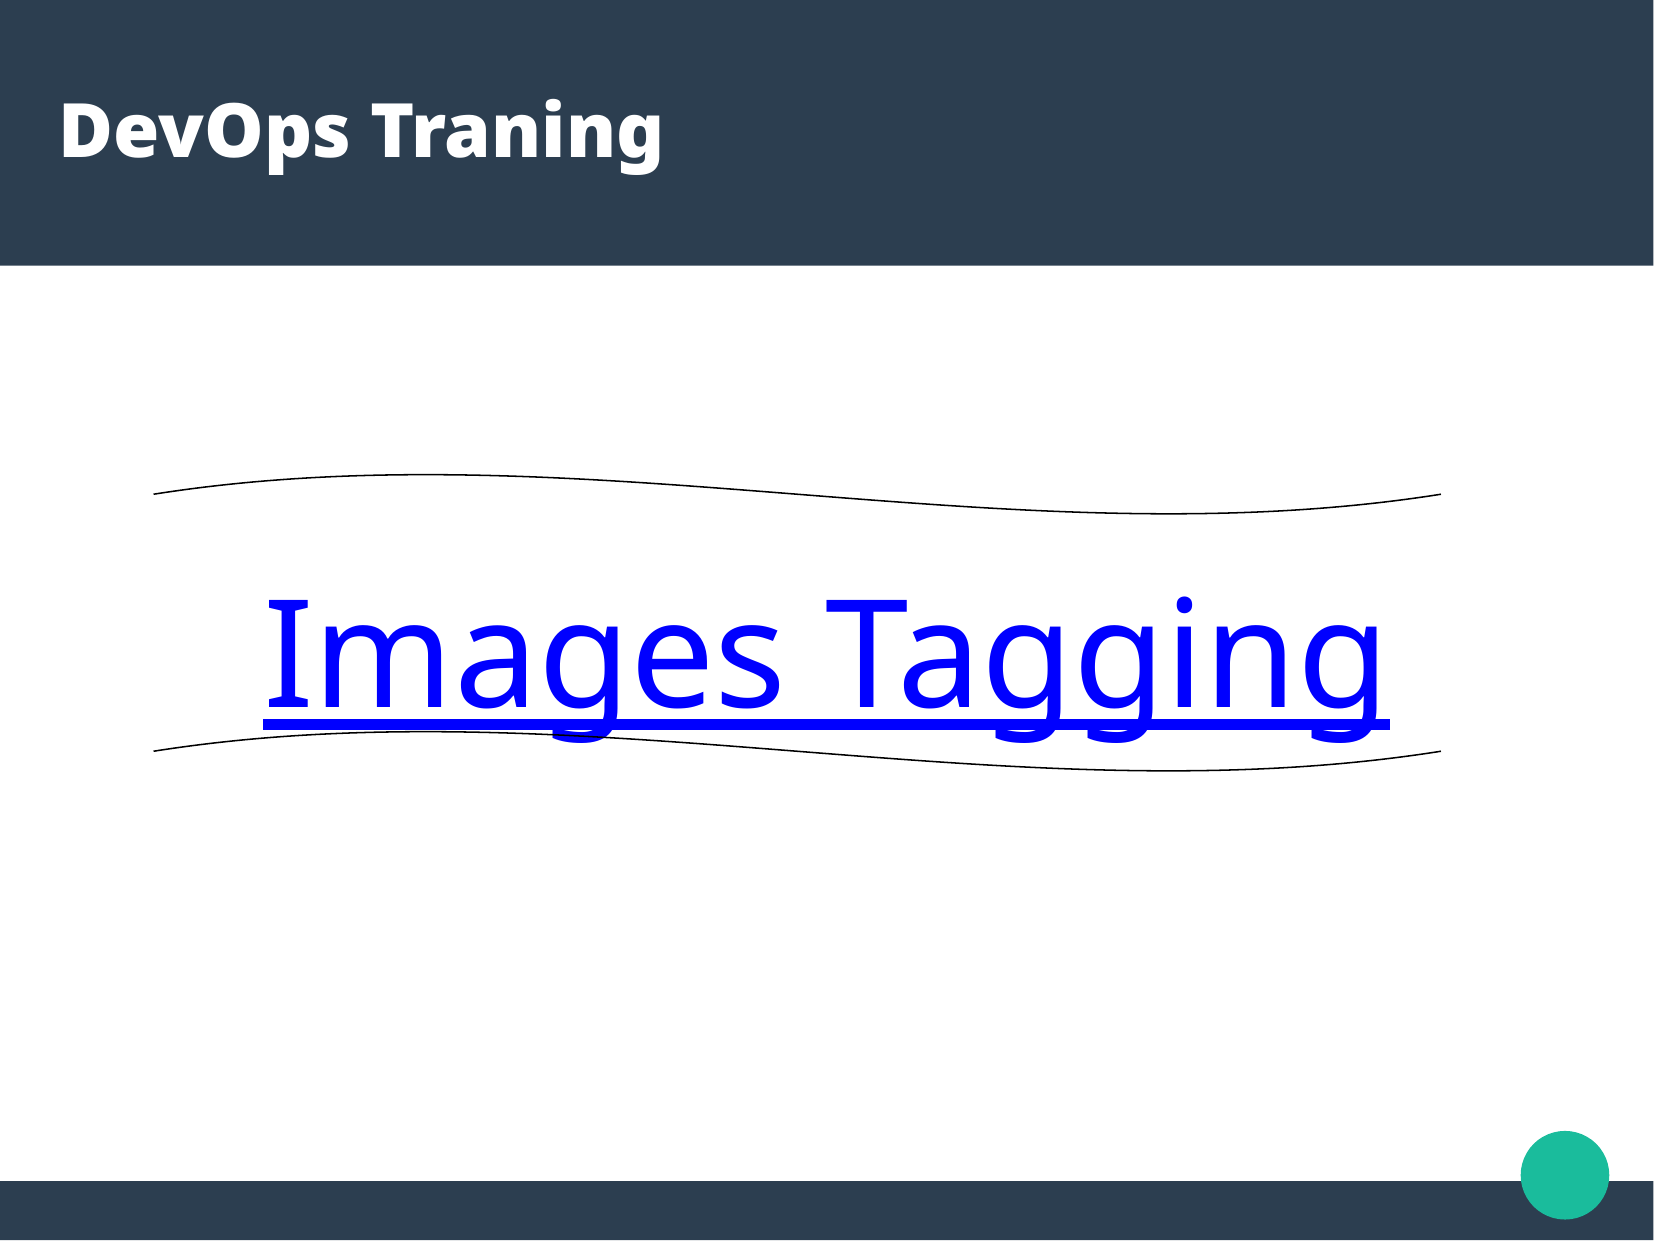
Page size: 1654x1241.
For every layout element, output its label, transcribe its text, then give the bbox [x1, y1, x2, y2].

subtitle Images Tagging [82, 290, 1571, 1010]
title DevOps Traning [59, 49, 1595, 207]
